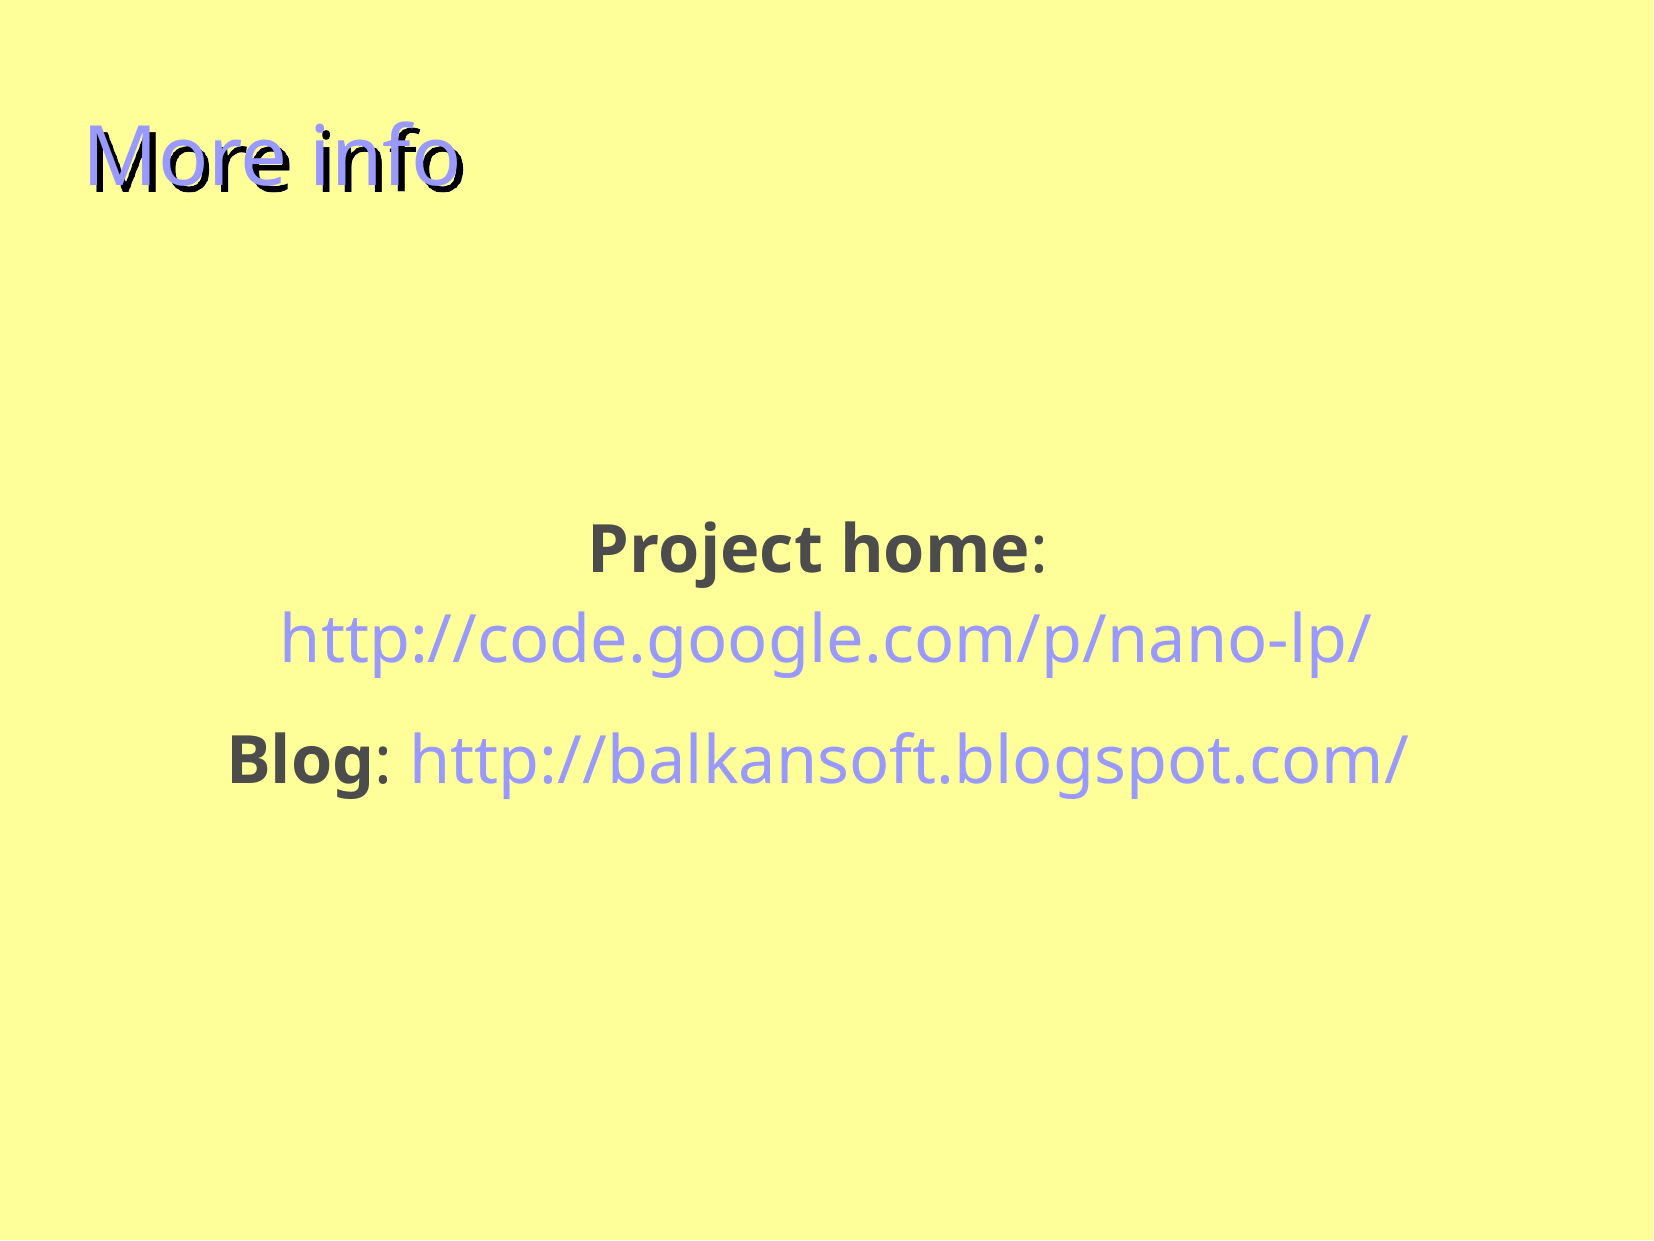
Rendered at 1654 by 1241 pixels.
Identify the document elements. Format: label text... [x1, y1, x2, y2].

title More info [82, 49, 1571, 257]
list Project home: http://code.google.com/p/nano-lp/ Blog: http://balkansoft.blogspot.com/ [99, 260, 1555, 980]
